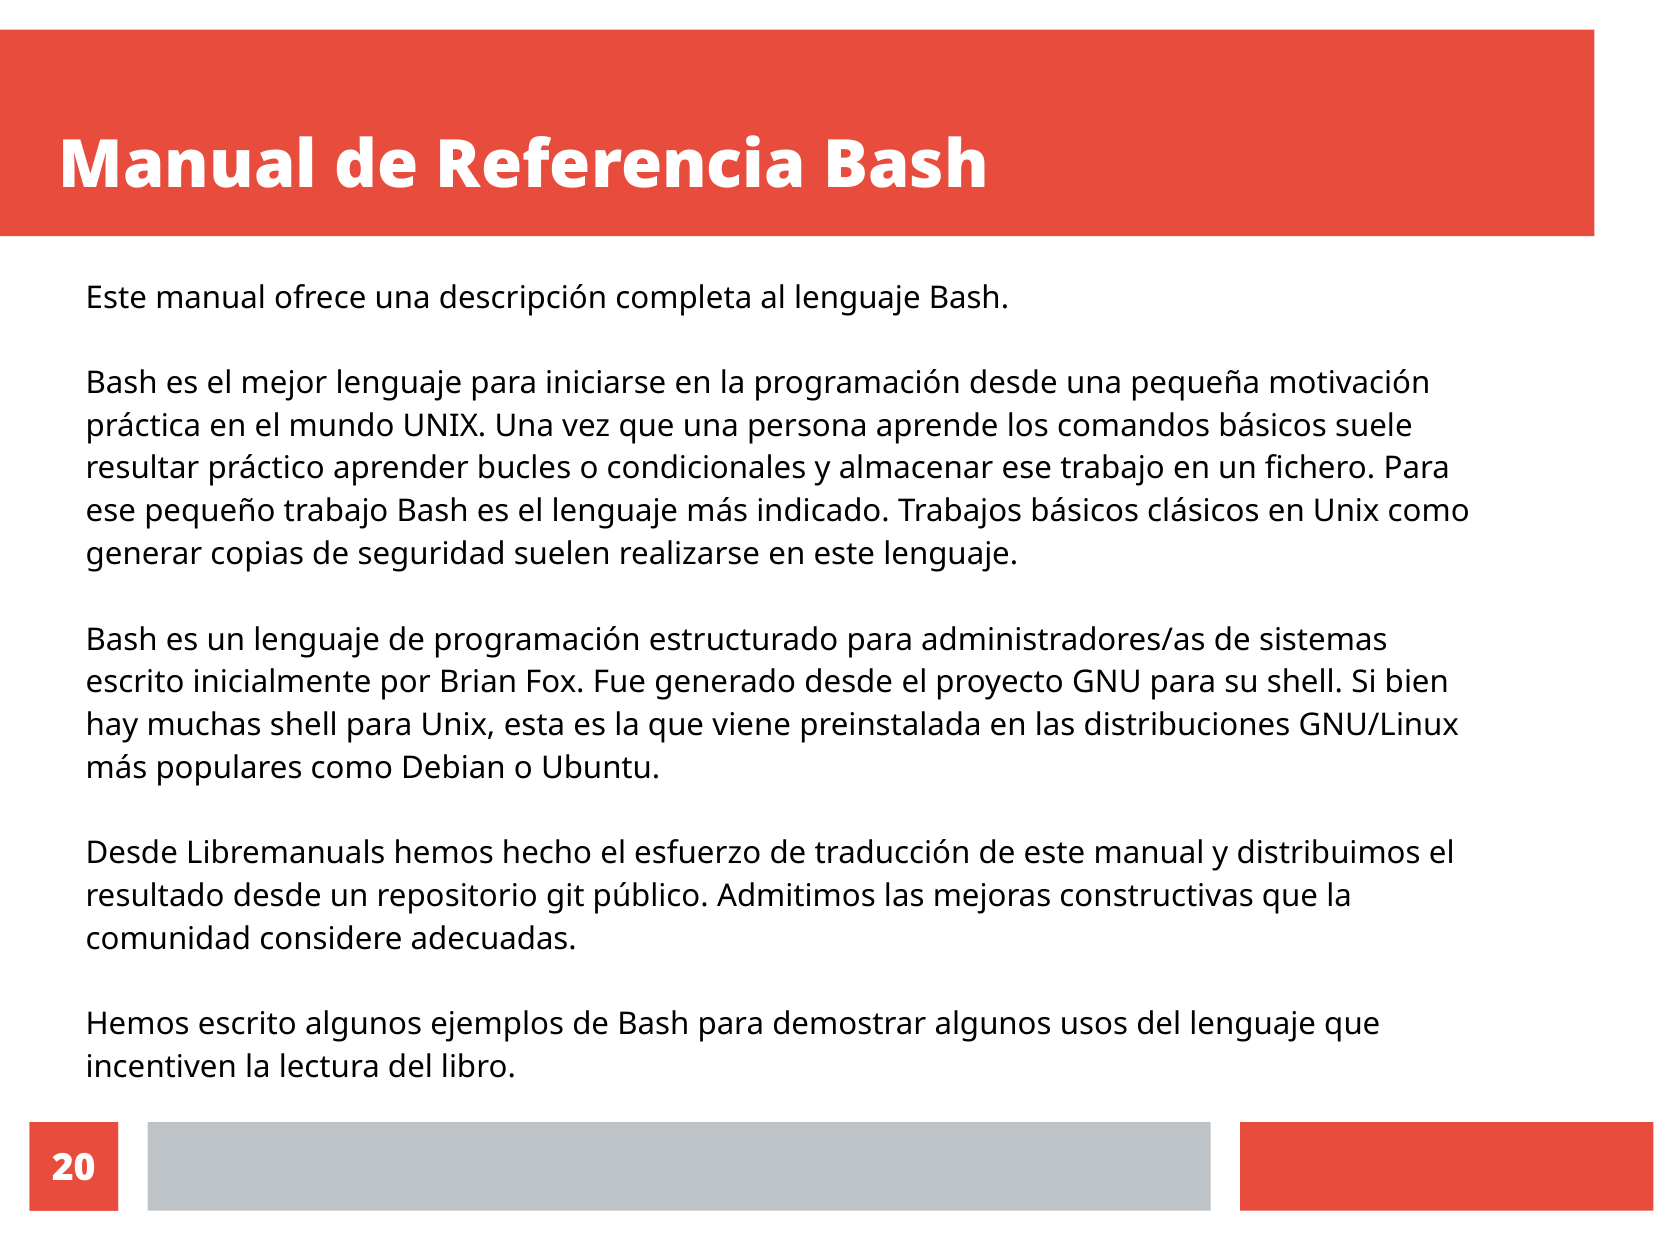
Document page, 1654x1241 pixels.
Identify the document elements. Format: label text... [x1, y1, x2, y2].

text_box Este manual ofrece una descripción completa al lenguaje Bash. Bash es el mejor lenguaje para iniciarse en la programación desde una pequeña motivación práctica en el mundo UNIX. Una vez que una persona aprende los comandos básicos suele resultar práctico aprender bucles o condicionales y almacenar ese trabajo en un fichero. Para ese pequeño trabajo Bash es el lenguaje más indicado. Trabajos básicos clásicos en Unix como generar copias de seguridad suelen realizarse en este lenguaje. Bash es un lenguaje de programación estructurado para administradores/as de sistemas escrito inicialmente por Brian Fox. Fue generado desde el proyecto GNU para su shell. Si bien hay muchas shell para Unix, esta es la que viene preinstalada en las distribuciones GNU/Linux más populares como Debian o Ubuntu. Desde Libremanuals hemos hecho el esfuerzo de traducción de este manual y distribuimos el resultado desde un repositorio git público. Admitimos las mejoras constructivas que la comunidad considere adecuadas. Hemos escrito algunos ejemplos de Bash para demostrar algunos usos del lenguaje que incentiven la lectura del libro. [70, 267, 1501, 1158]
title Manual de Referencia Bash [59, 59, 1595, 207]
